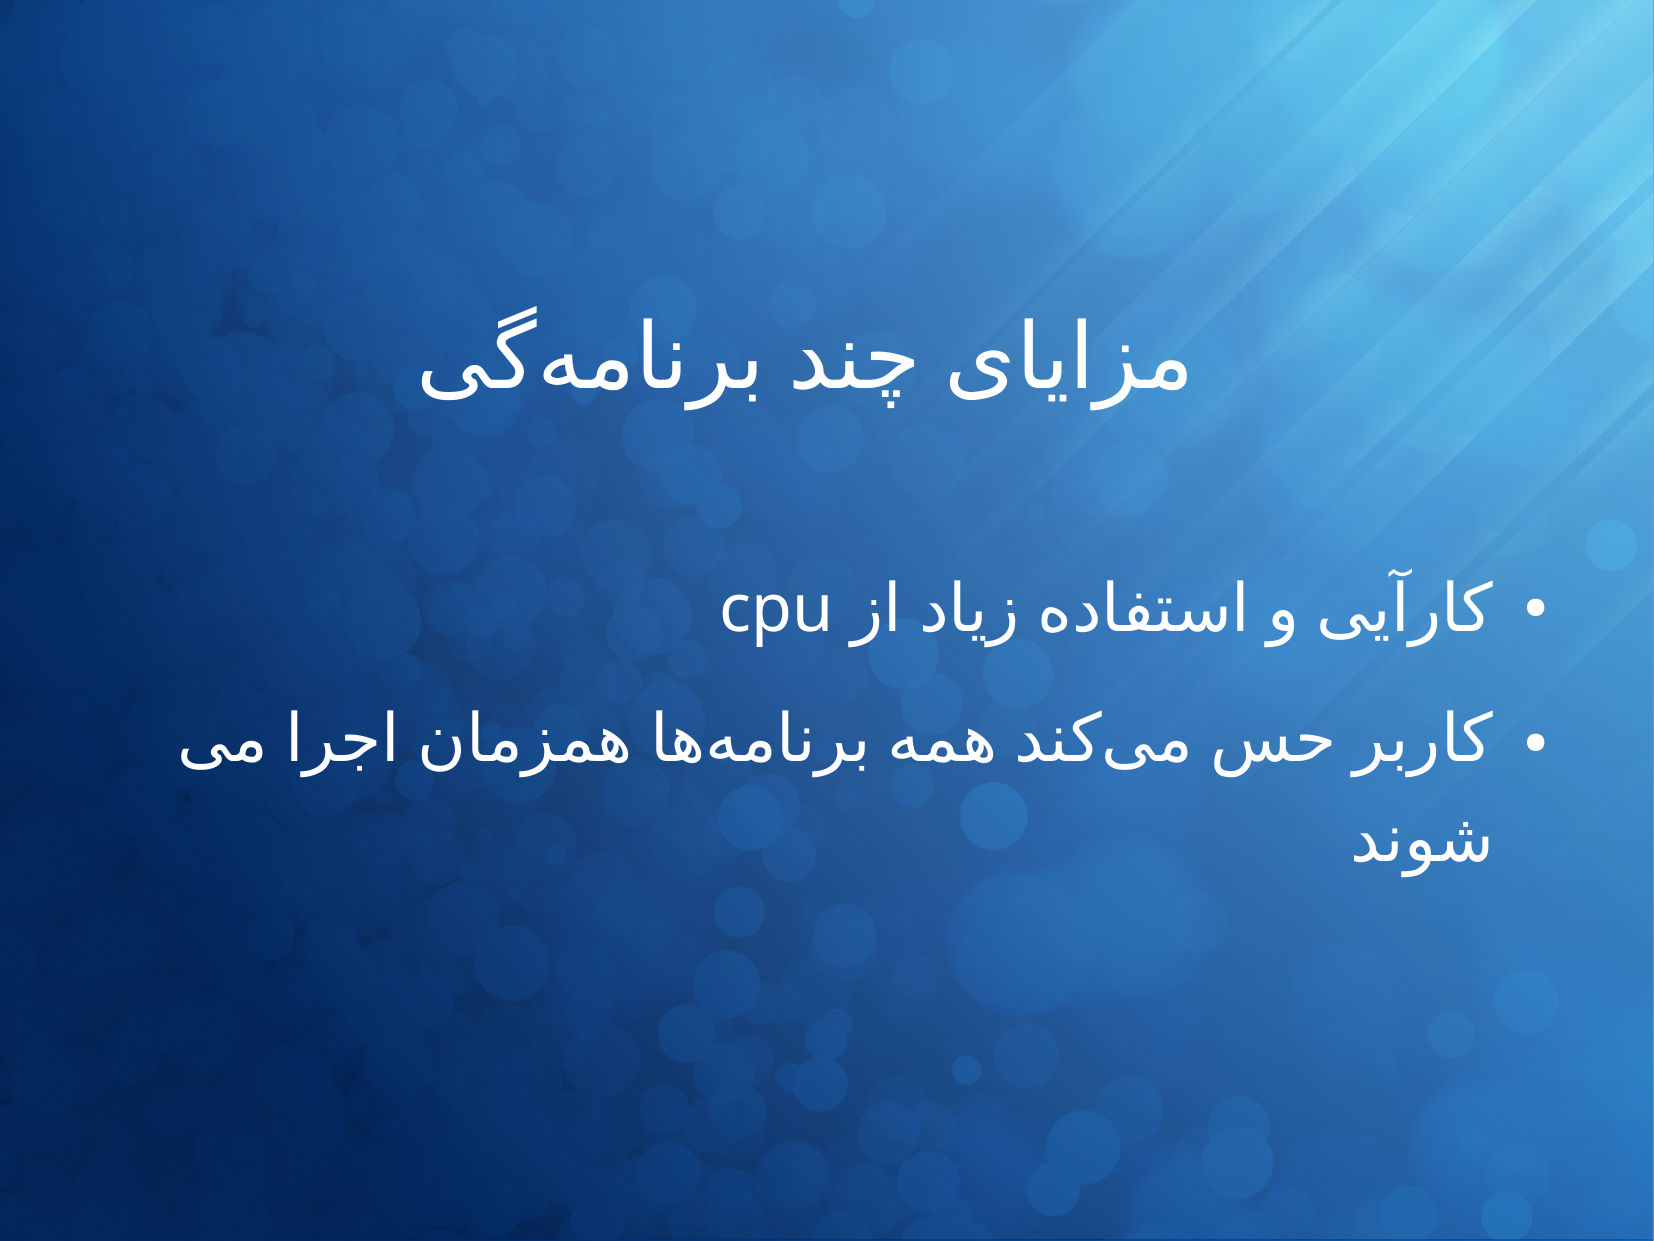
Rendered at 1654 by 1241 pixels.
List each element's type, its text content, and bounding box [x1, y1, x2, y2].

list کارآیی و استفاده زیاد از cpu کاربر حس می‌کند همه برنامه‌ها همزمان اجرا می شوند [112, 545, 1566, 889]
picture [0, 0, 1654, 1241]
title مزایای چند برنامه‌گی [112, 282, 1501, 451]
